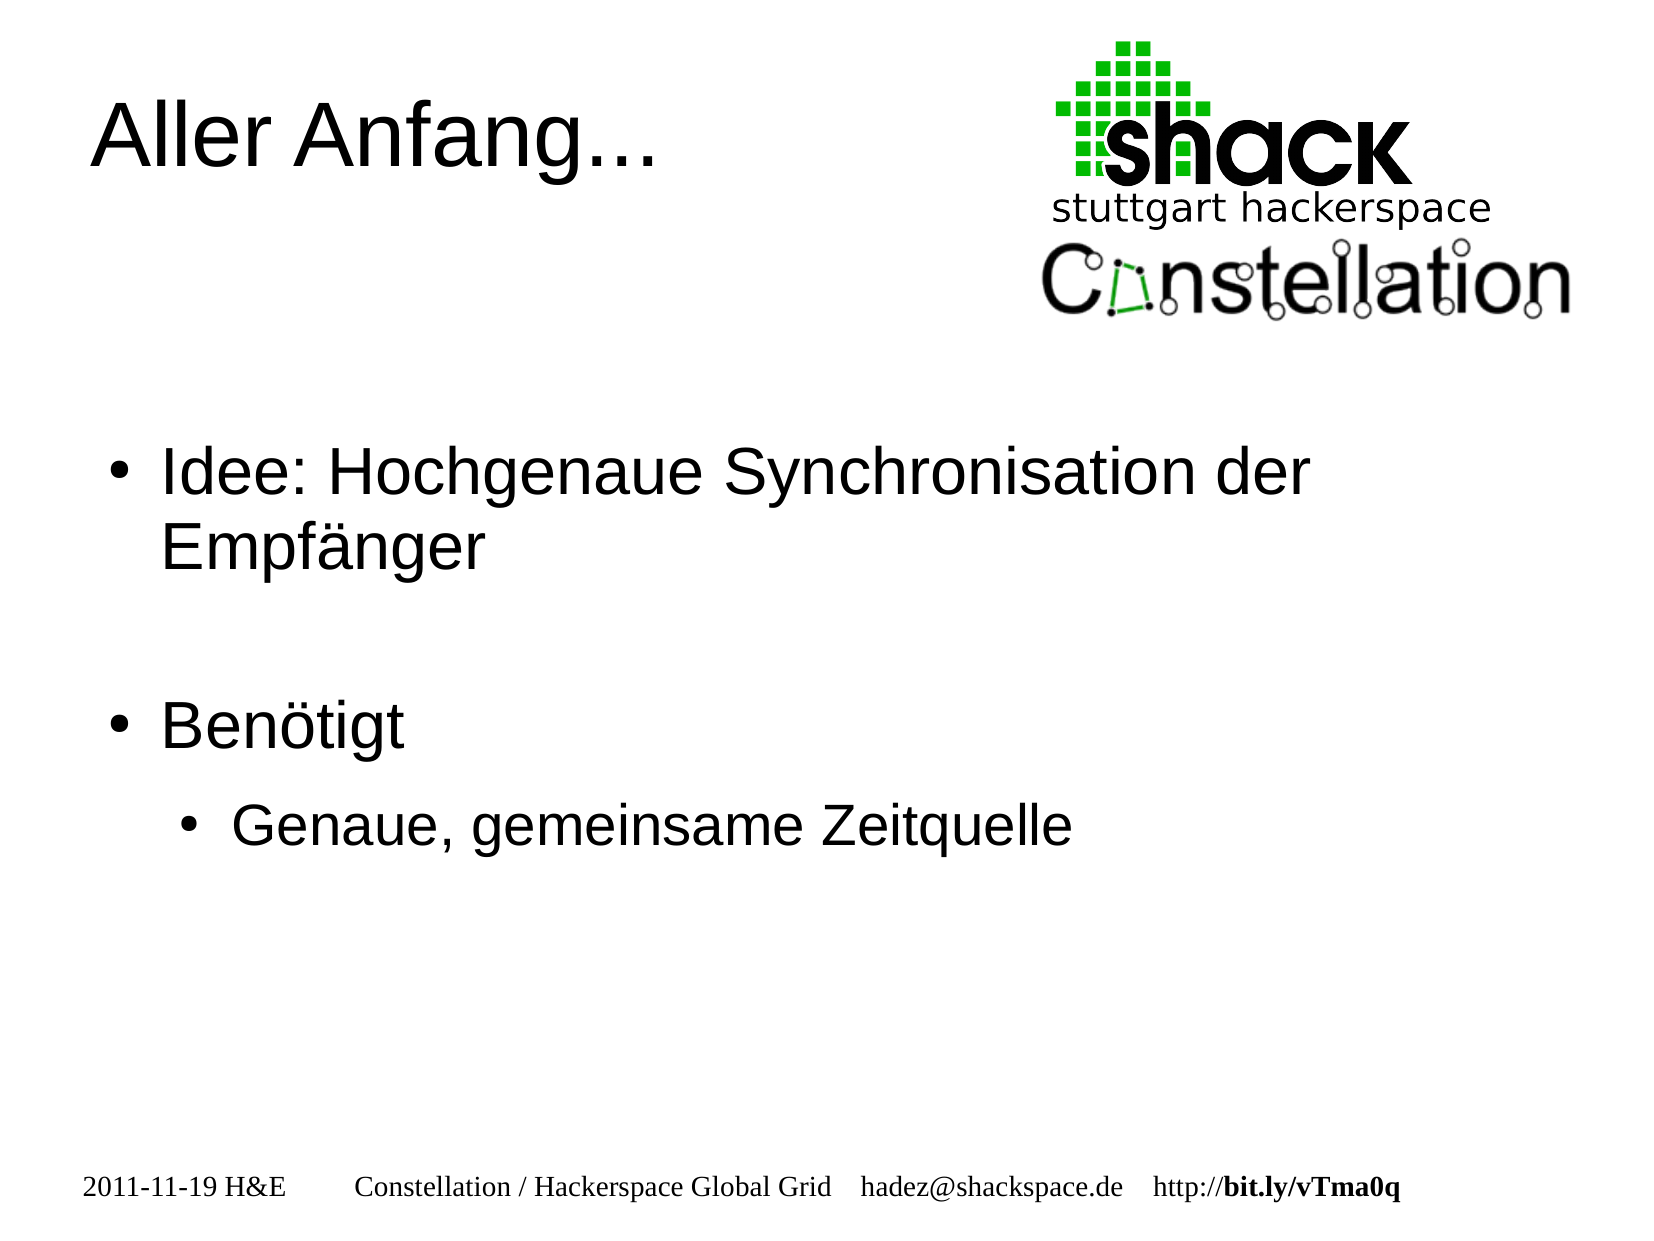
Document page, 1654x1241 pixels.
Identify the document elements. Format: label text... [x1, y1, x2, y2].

title Aller Anfang... [90, 30, 1029, 241]
picture [1028, 34, 1586, 325]
list Idee: Hochgenaue Synchronisation der Empfänger Benötigt Genaue, gemeinsame Zeitquelle [90, 330, 1571, 1141]
